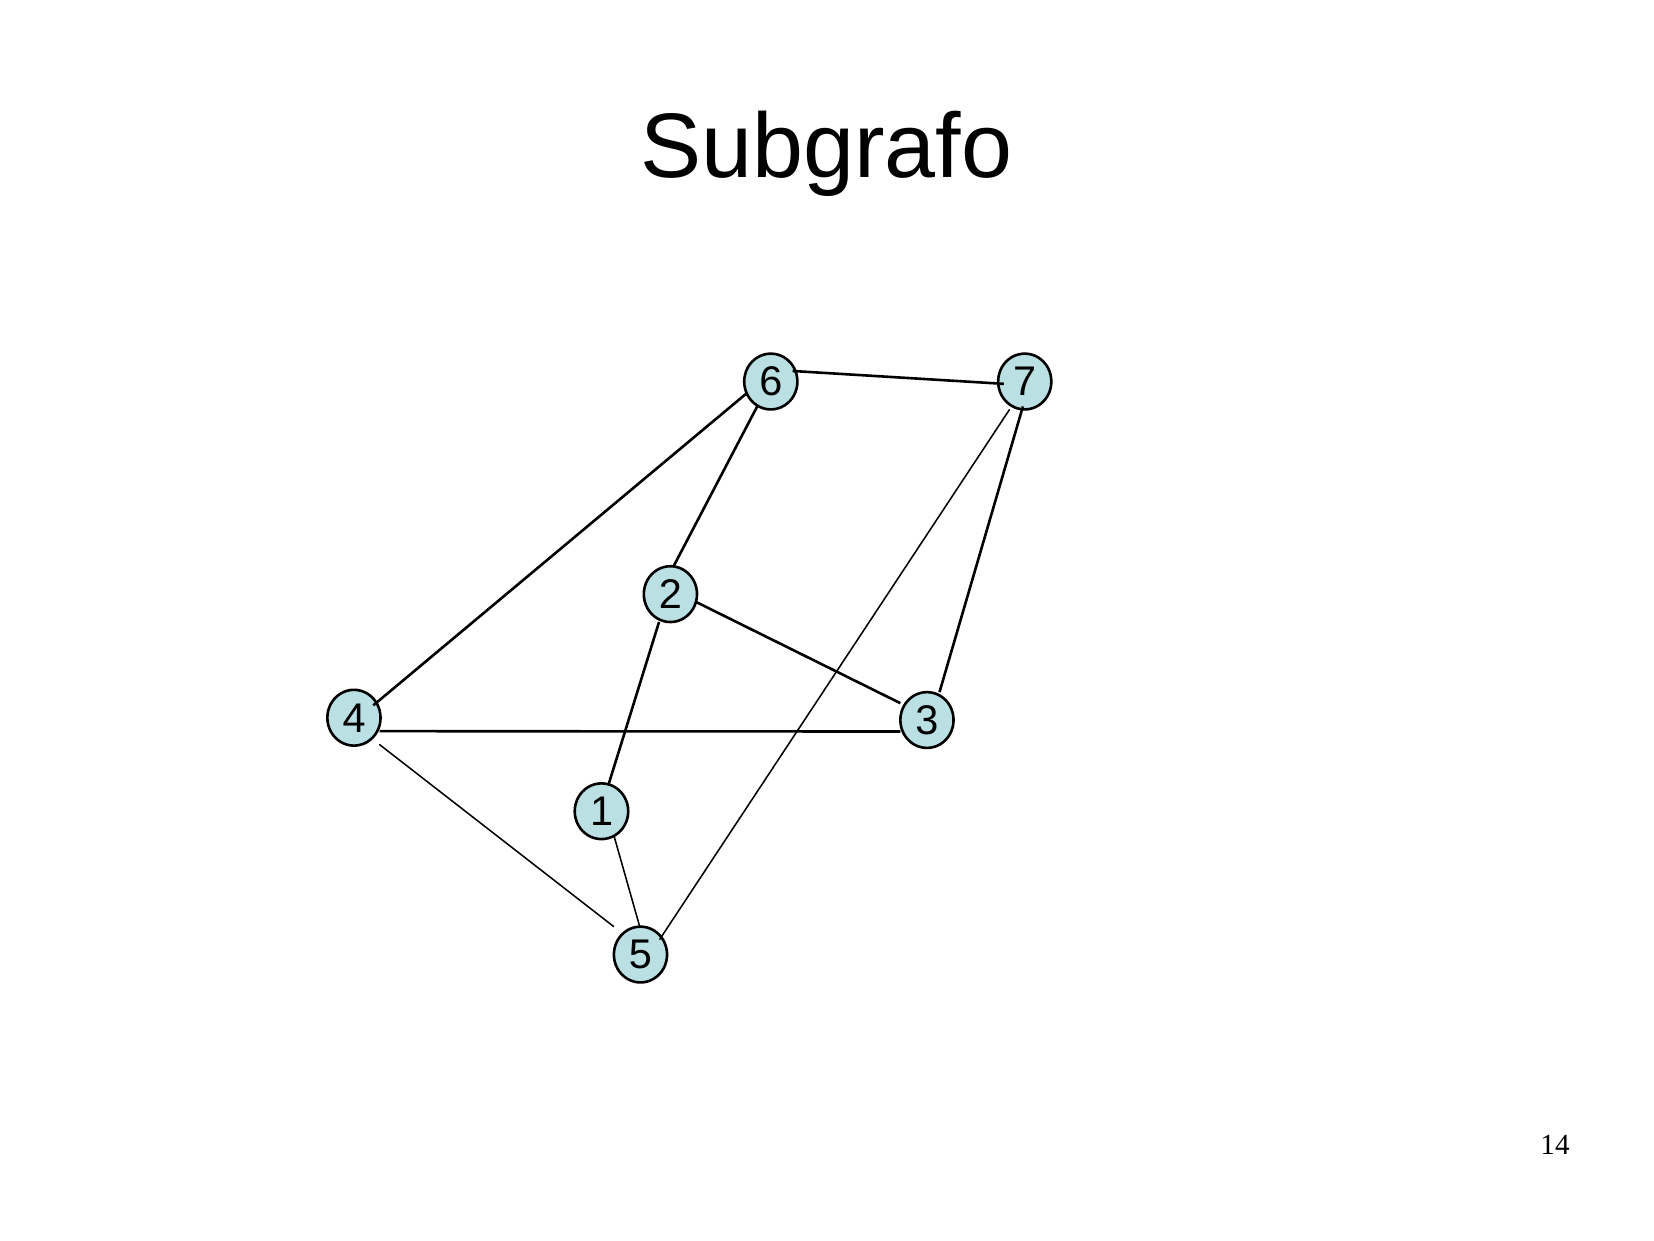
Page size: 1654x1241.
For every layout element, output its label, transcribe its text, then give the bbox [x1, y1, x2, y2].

title Subgrafo [82, 56, 1571, 249]
text_box 6 [744, 353, 798, 410]
text_box 5 [613, 926, 668, 983]
text_box 3 [900, 692, 954, 748]
text_box 1 [574, 783, 629, 840]
text_box 2 [643, 566, 698, 623]
text_box 4 [327, 689, 381, 746]
text_box 7 [998, 353, 1052, 410]
